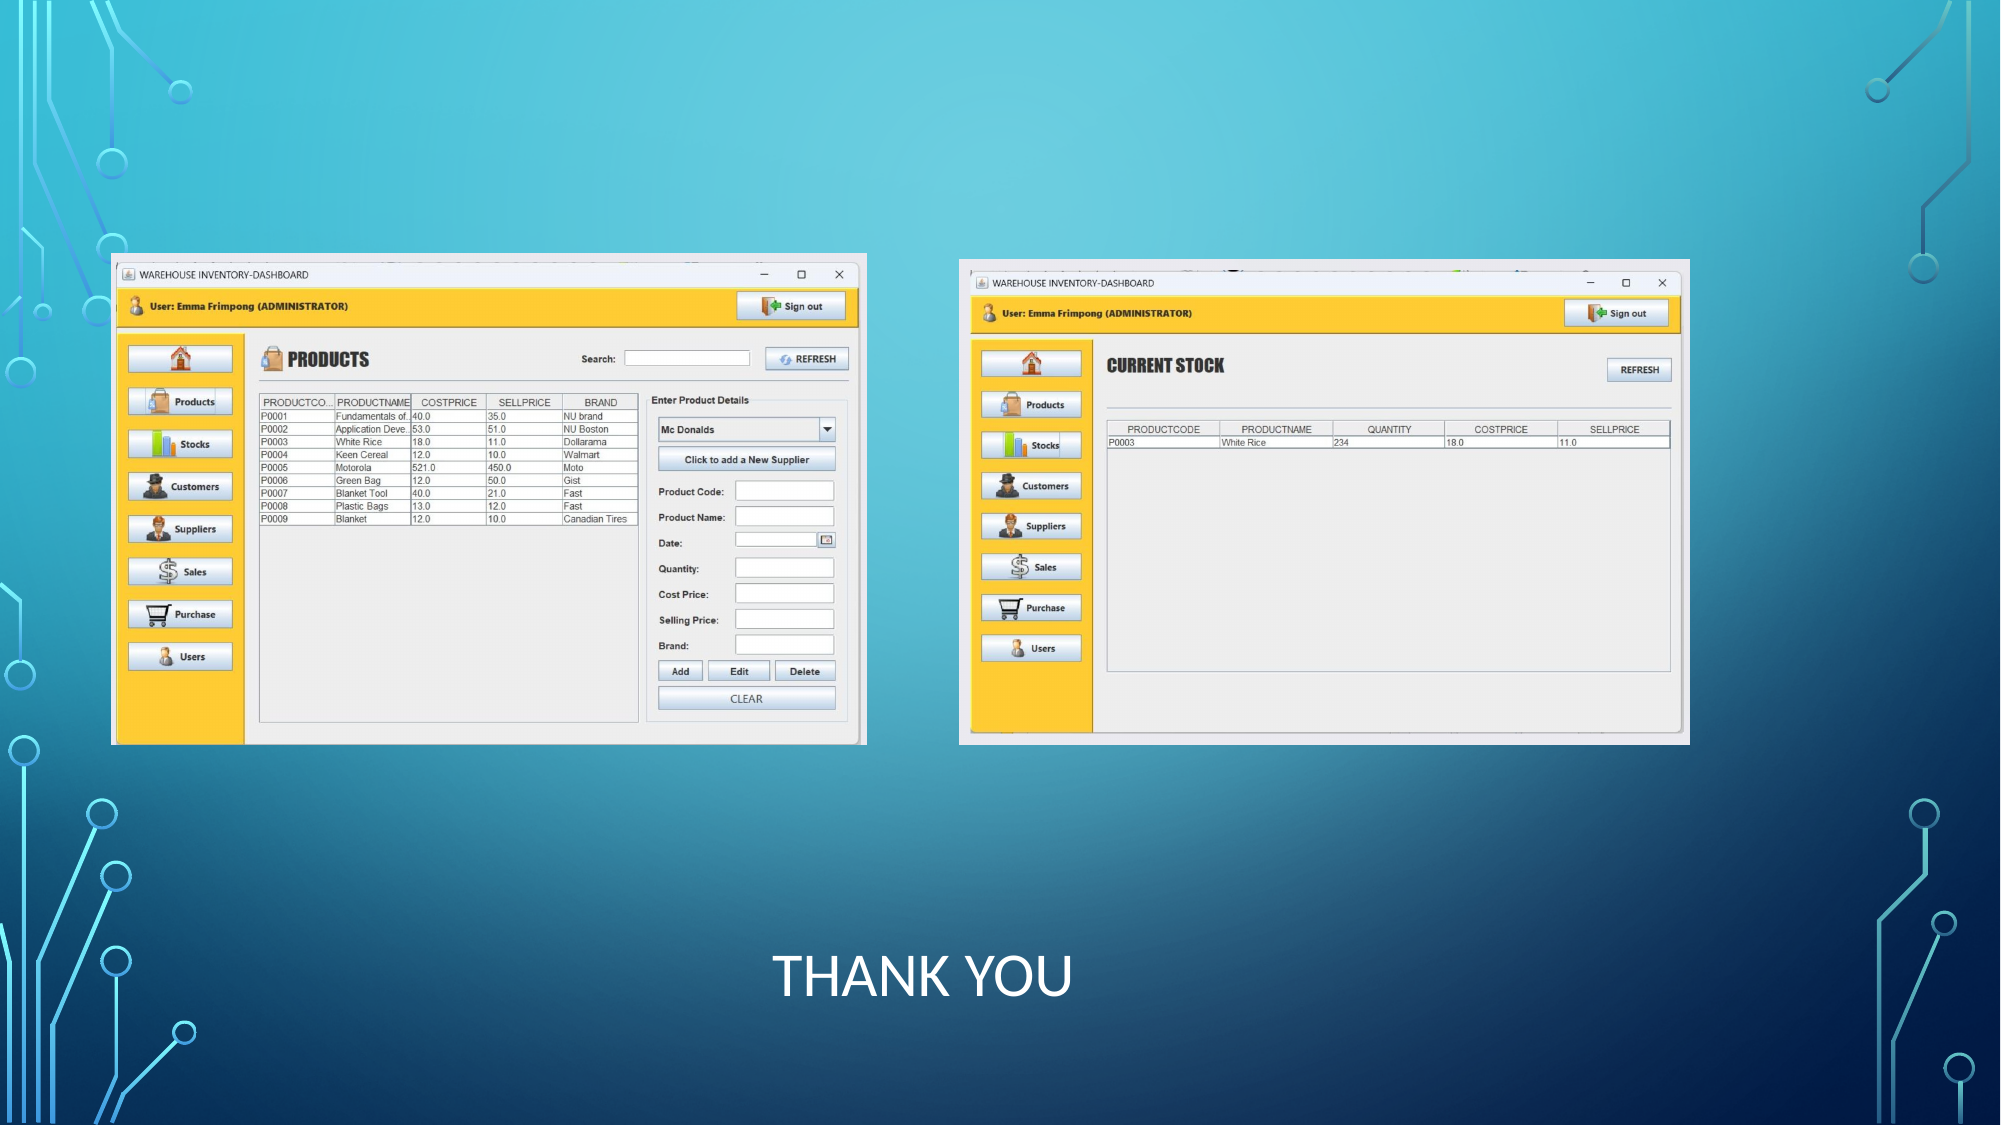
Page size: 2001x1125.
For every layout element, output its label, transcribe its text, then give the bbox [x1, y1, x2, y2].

text_box THANK YOU [757, 926, 1094, 1018]
picture [959, 259, 1690, 745]
picture [111, 253, 867, 745]
